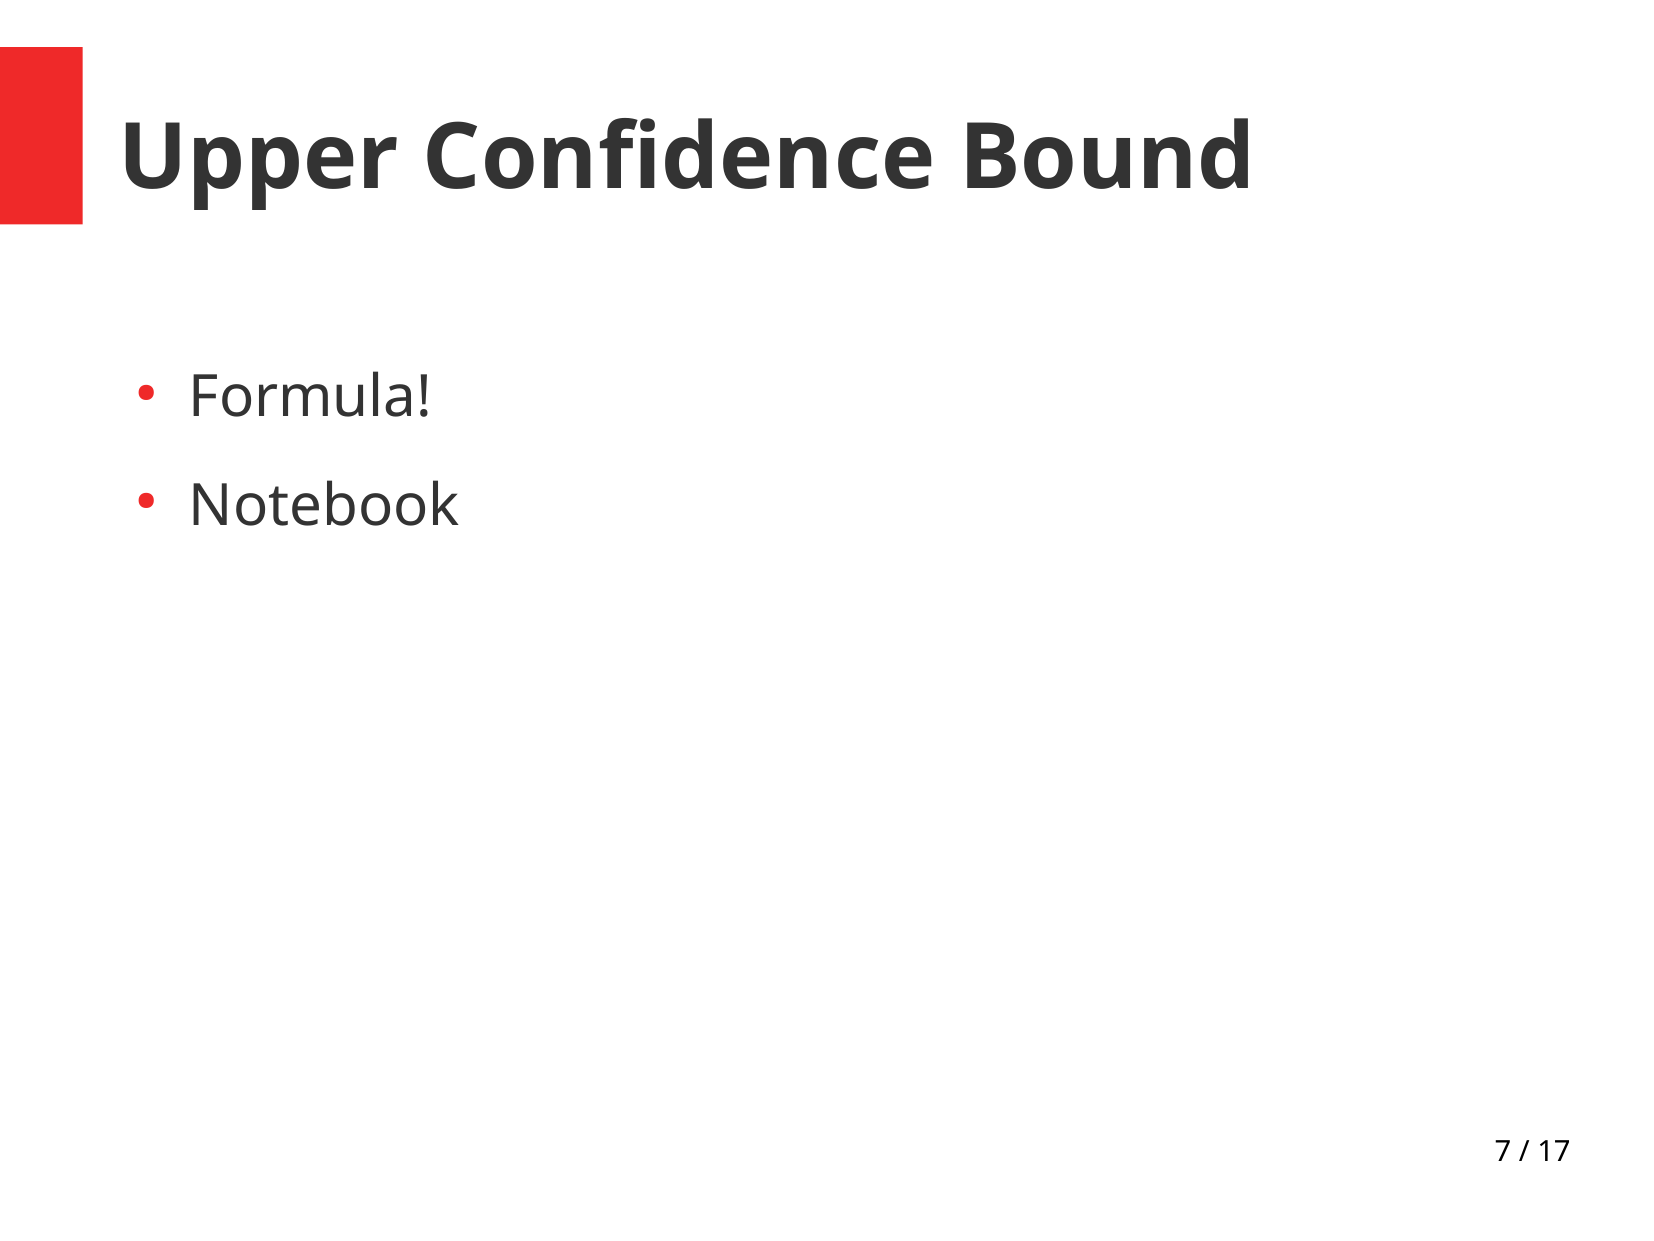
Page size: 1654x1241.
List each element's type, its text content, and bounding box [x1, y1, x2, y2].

list Formula! Notebook [118, 354, 1536, 1074]
title Upper Confidence Bound [118, 49, 1571, 257]
